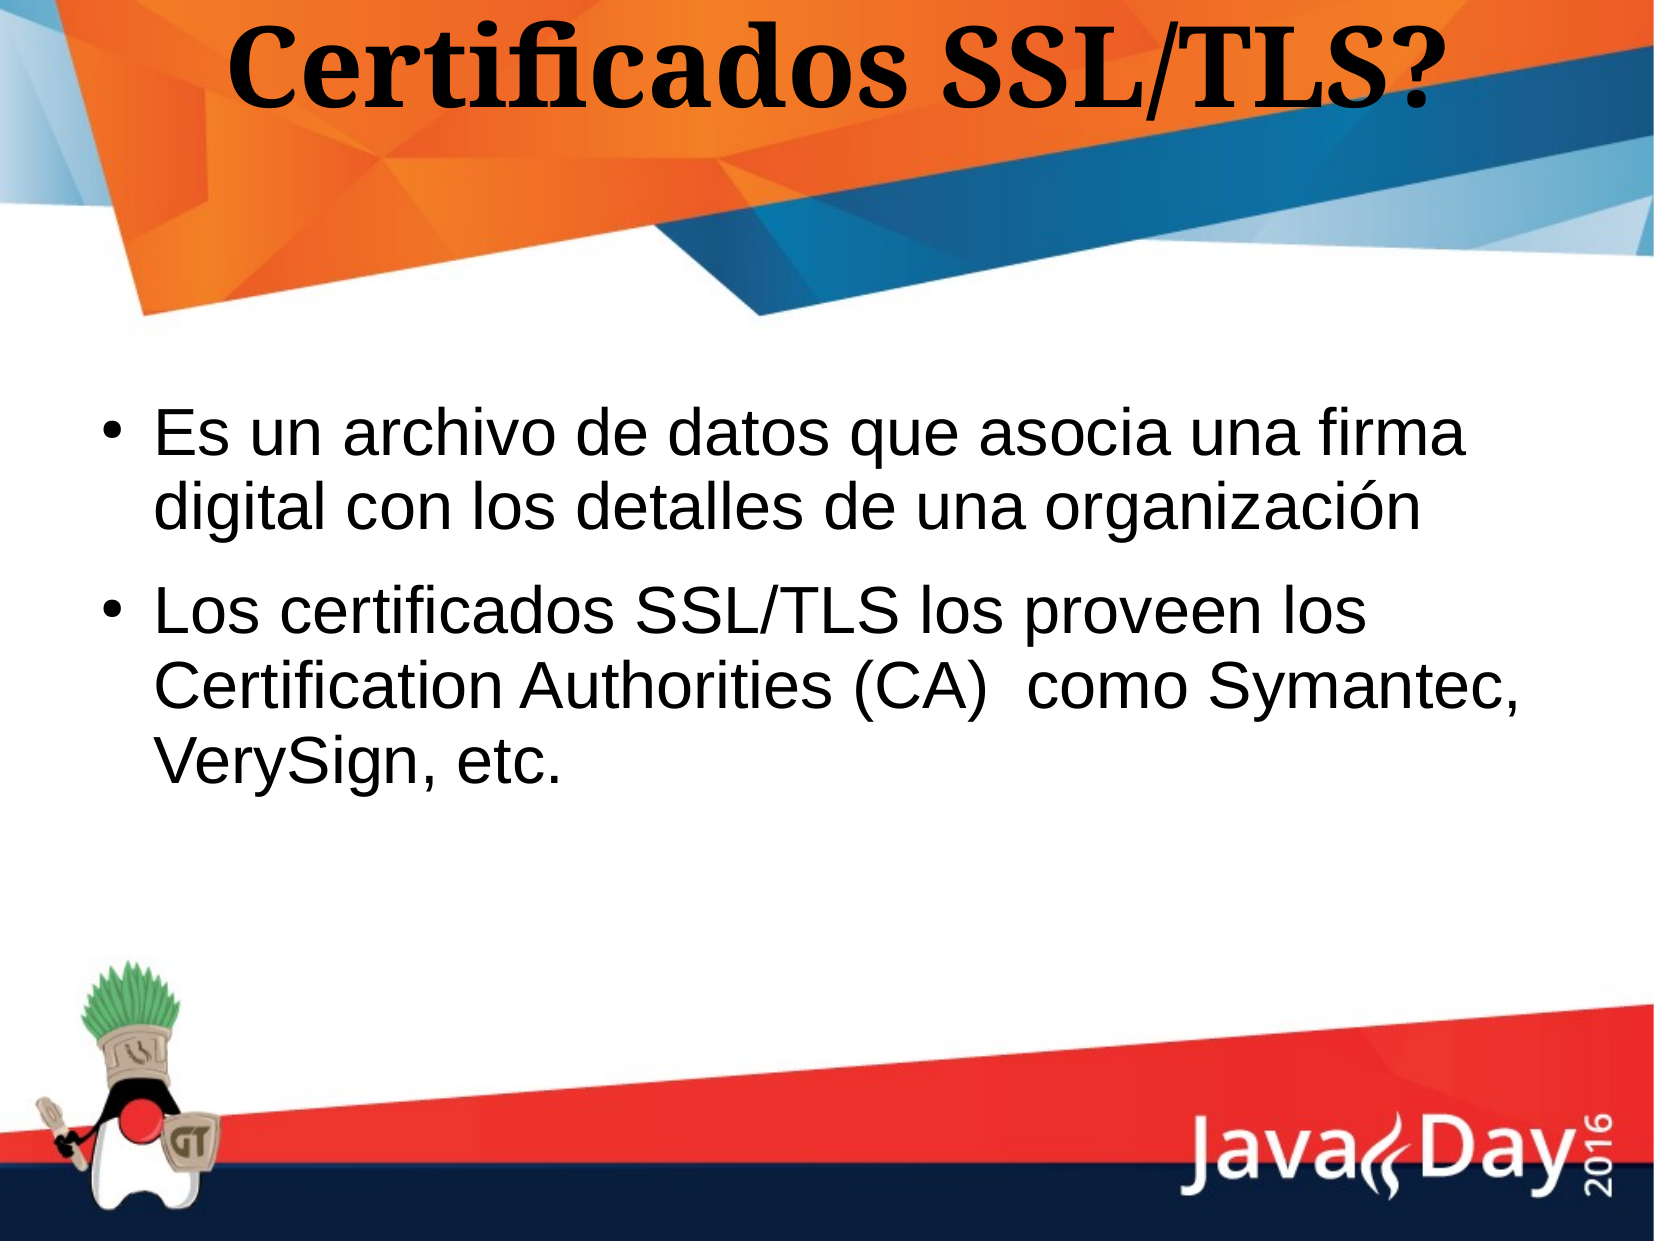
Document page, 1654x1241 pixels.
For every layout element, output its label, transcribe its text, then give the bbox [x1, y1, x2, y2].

title Certificados SSL/TLS? [82, 0, 1571, 168]
list Es un archivo de datos que asocia una firma digital con los detalles de una organización Los certificados SSL/TLS los proveen los Certification Authorities (CA) como Symantec, VerySign, etc. [82, 290, 1571, 1010]
picture [1291, 194, 1303, 200]
picture [0, 0, 1654, 1241]
